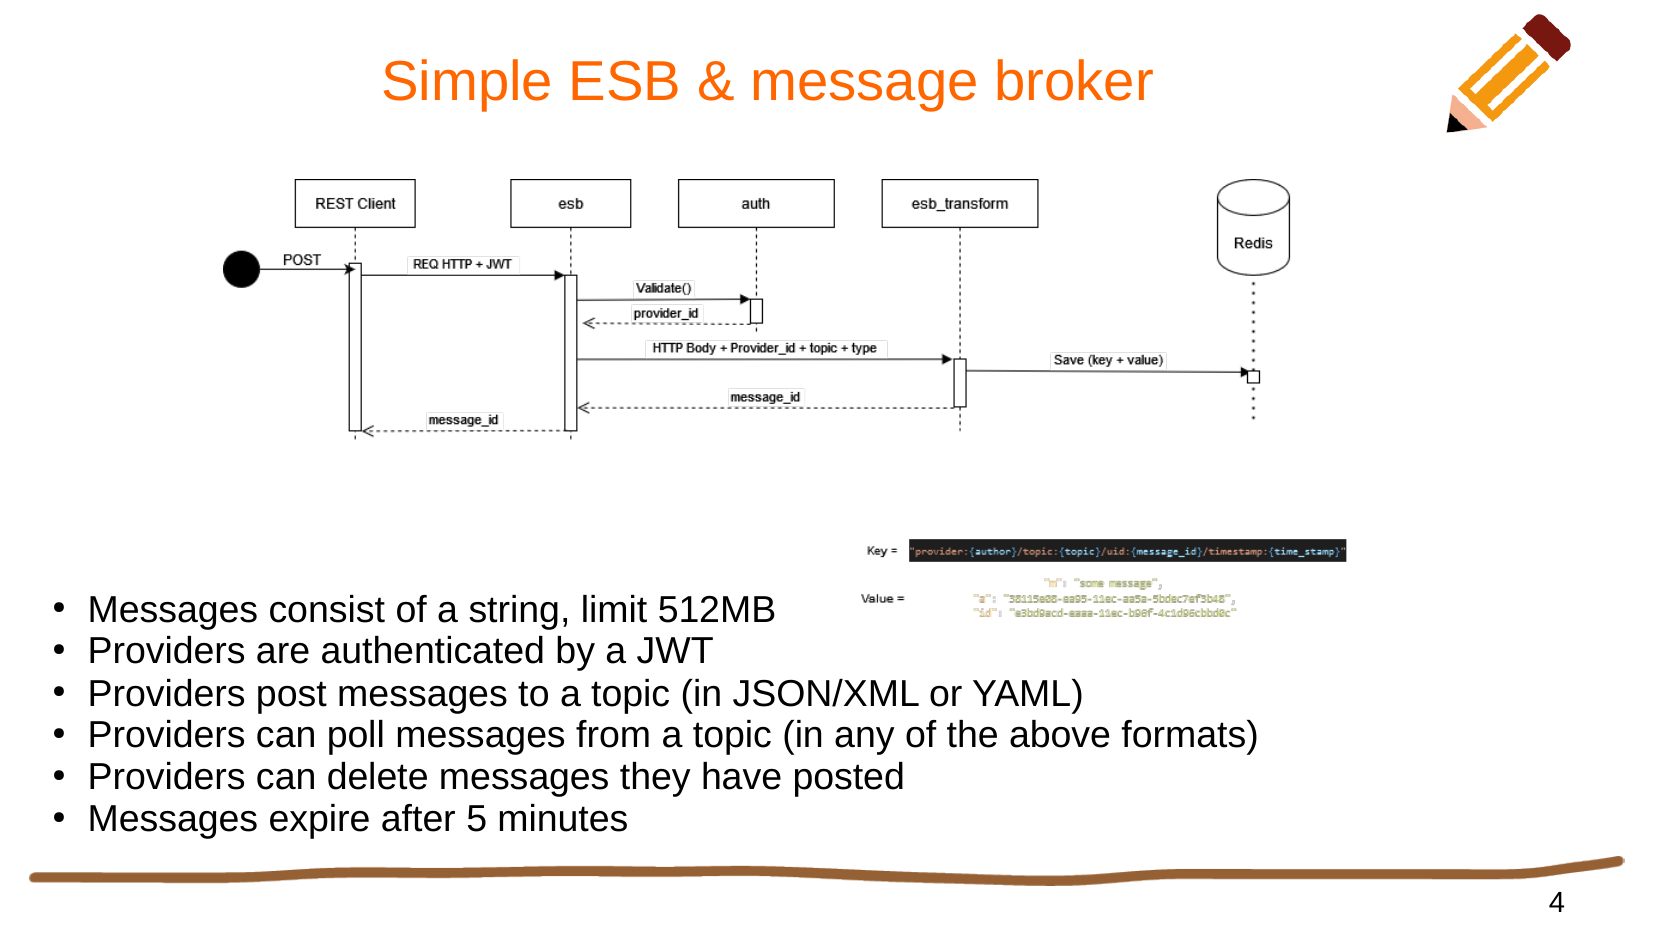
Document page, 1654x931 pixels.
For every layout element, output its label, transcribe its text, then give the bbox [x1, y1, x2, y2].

text_box Messages consist of a string, limit 512MB Providers are authenticated by a JWT Providers post messages to a topic (in JSON/XML or YAML) Providers can poll messages from a topic (in any of the above formats) Providers can delete messages they have posted Messages expire after 5 minutes [37, 580, 1613, 848]
picture [1446, 14, 1571, 133]
picture [223, 179, 1350, 623]
picture [29, 856, 1625, 886]
title Simple ESB & message broker [88, 29, 1447, 133]
